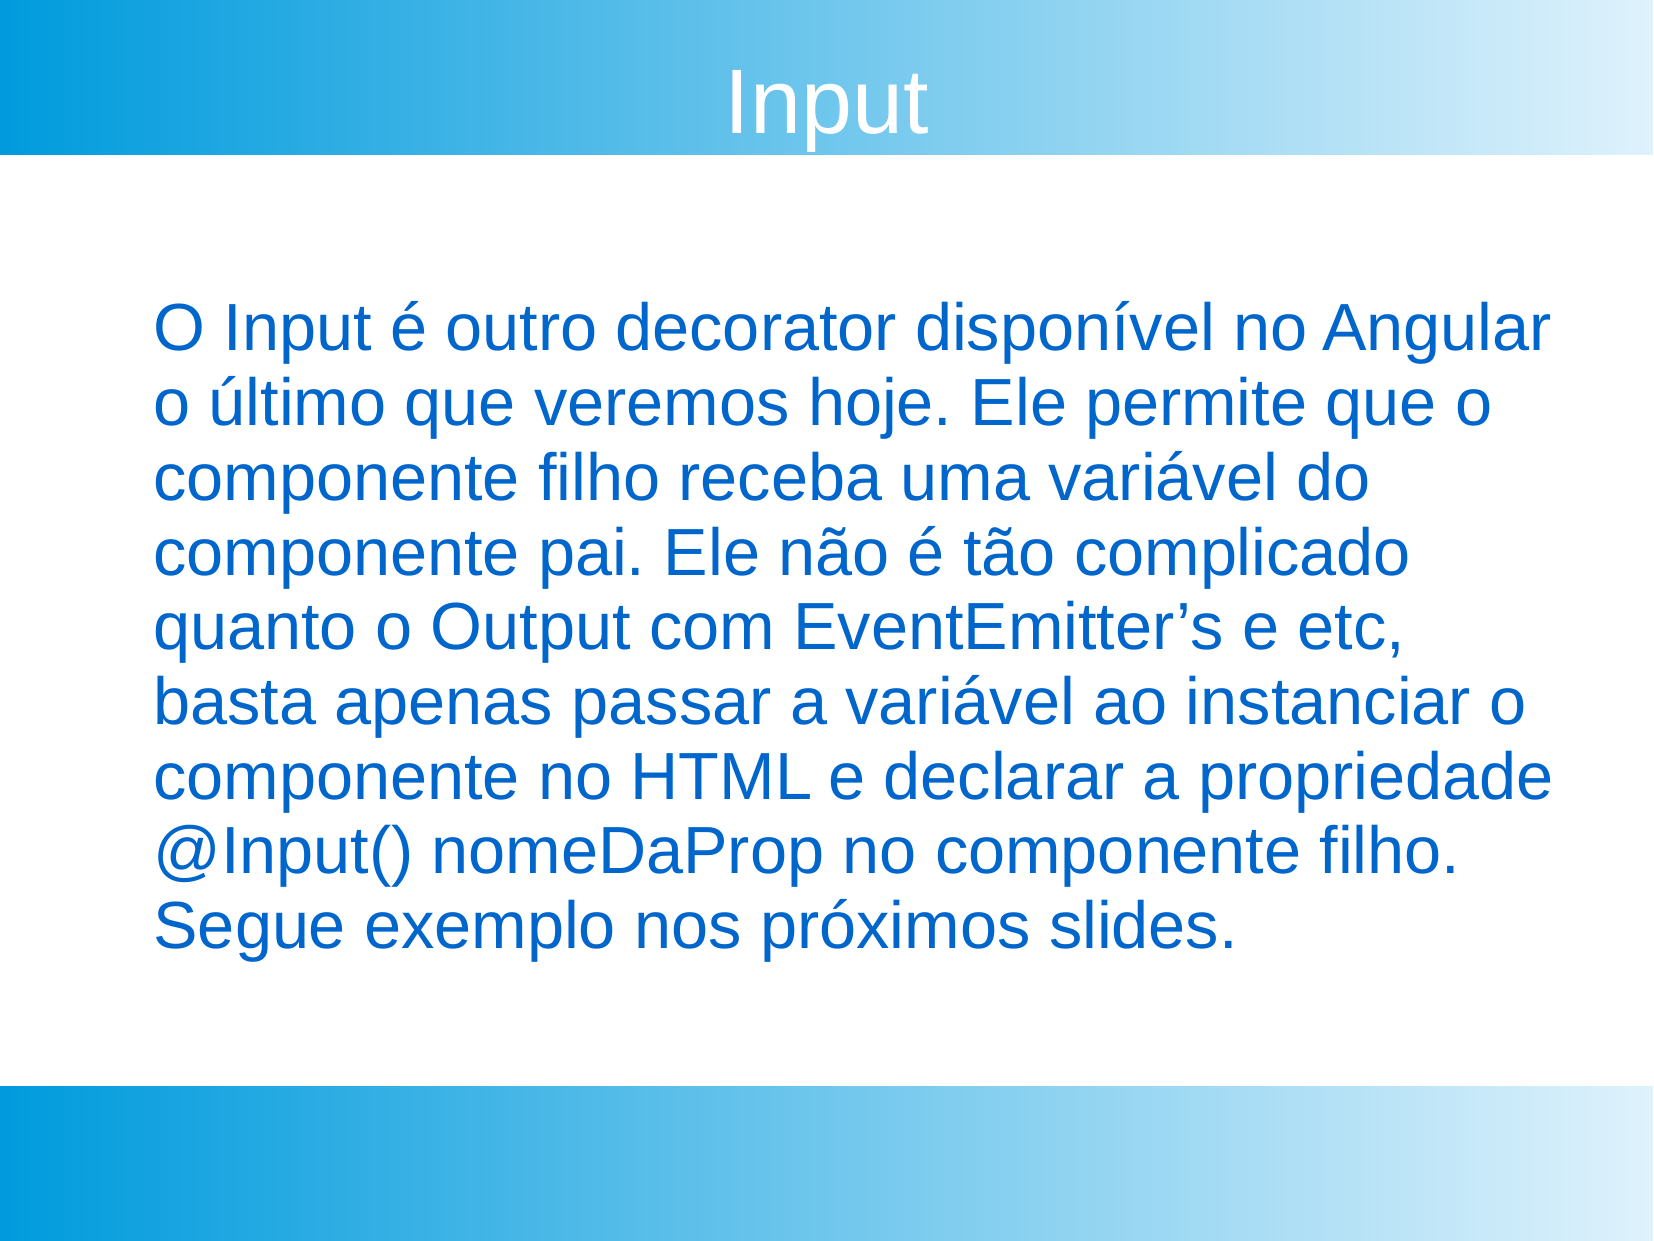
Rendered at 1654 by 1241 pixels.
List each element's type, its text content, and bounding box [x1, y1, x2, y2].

list O Input é outro decorator disponível no Angular o último que veremos hoje. Ele permite que o componente filho receba uma variável do componente pai. Ele não é tão complicado quanto o Output com EventEmitter’s e etc, basta apenas passar a variável ao instanciar o componente no HTML e declarar a propriedade @Input() nomeDaProp no componente filho. Segue exemplo nos próximos slides. [82, 290, 1571, 1010]
title Input [82, 49, 1571, 155]
